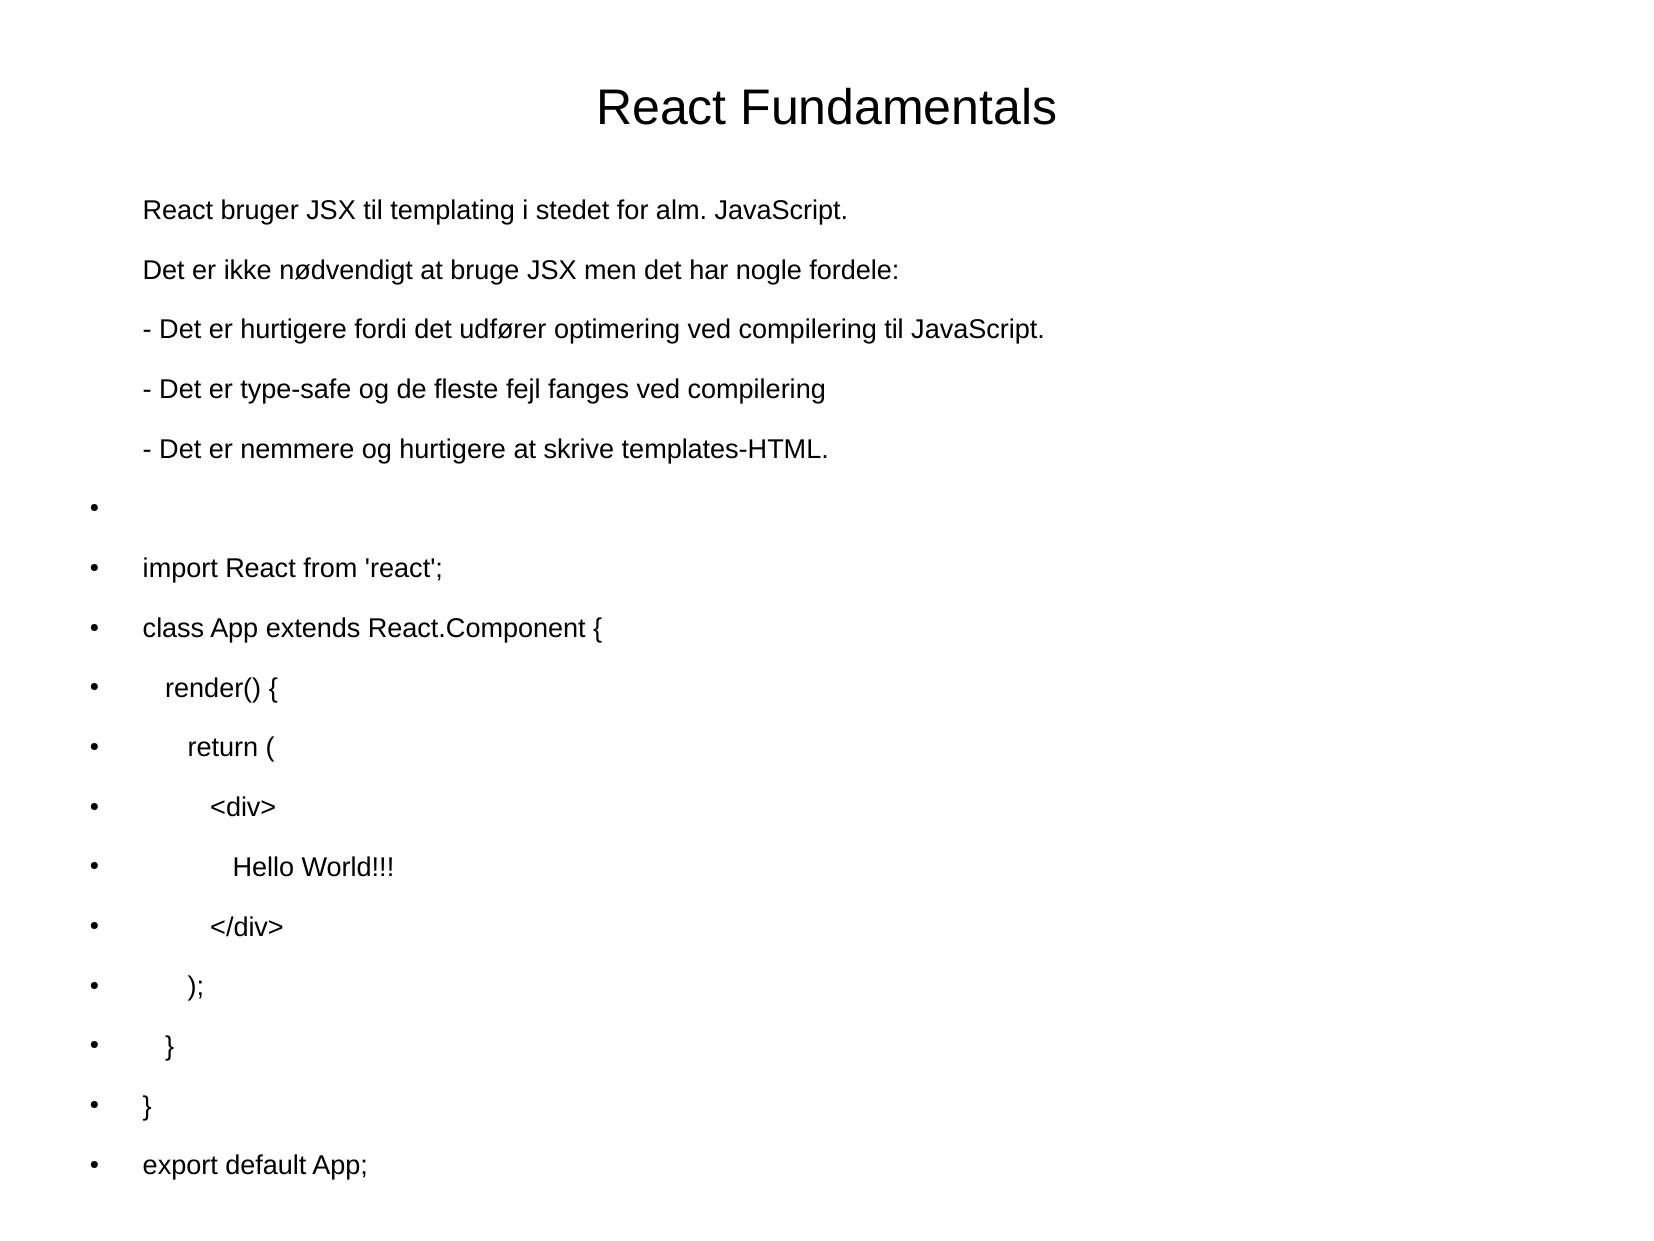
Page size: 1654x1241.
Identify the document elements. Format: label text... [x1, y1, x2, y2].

list React bruger JSX til templating i stedet for alm. JavaScript. Det er ikke nødvendigt at bruge JSX men det har nogle fordele: - Det er hurtigere fordi det udfører optimering ved compilering til JavaScript. - Det er type-safe og de fleste fejl fanges ved compilering - Det er nemmere og hurtigere at skrive templates-HTML. import React from 'react'; class App extends React.Component { render() { return ( <div> Hello World!!! </div> ); } } export default App; [71, 195, 1561, 1216]
title React Fundamentals [82, 49, 1571, 166]
